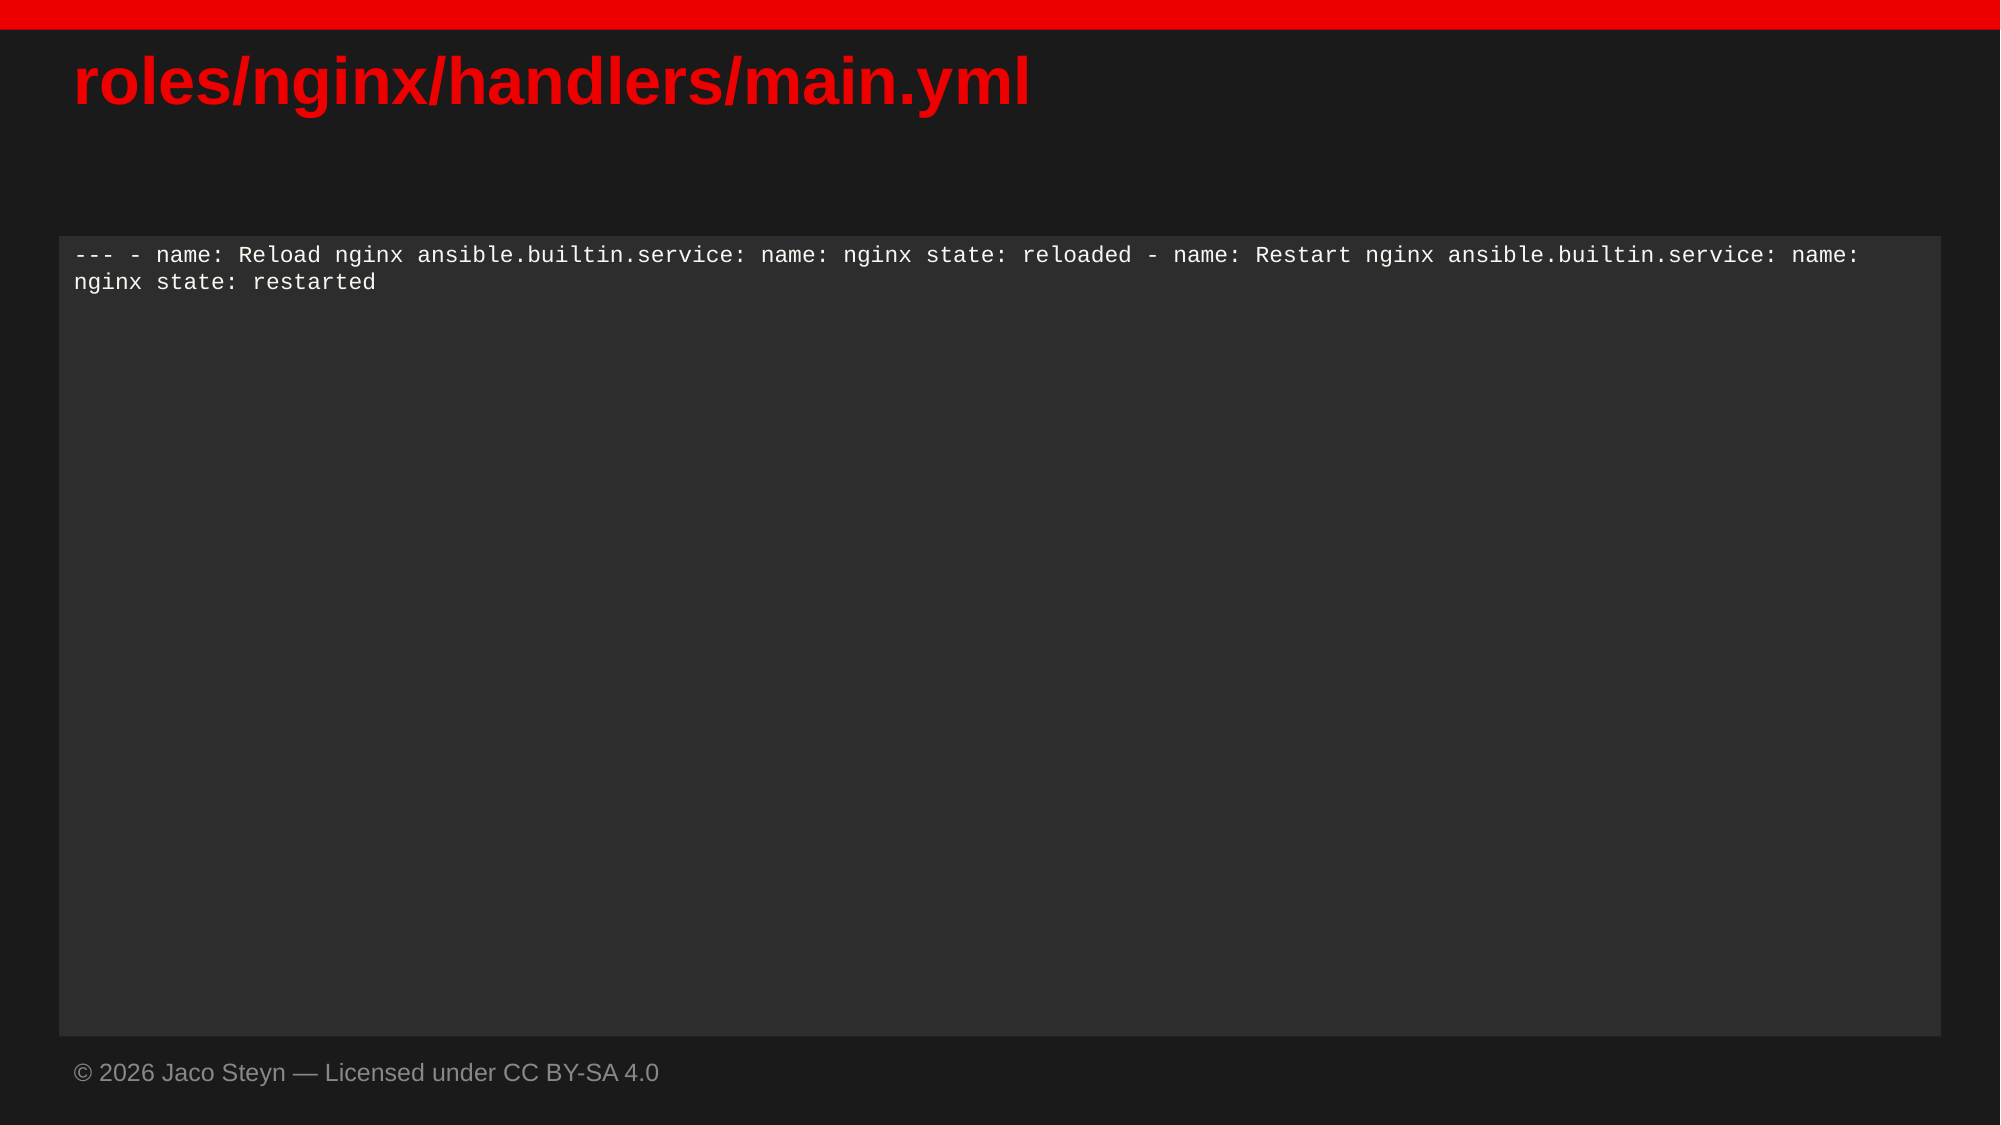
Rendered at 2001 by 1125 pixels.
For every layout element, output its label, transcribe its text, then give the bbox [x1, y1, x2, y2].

text_box [0, 0, 2001, 30]
text_box © 2026 Jaco Steyn — Licensed under CC BY-SA 4.0 [59, 1051, 1942, 1093]
text_box --- - name: Reload nginx ansible.builtin.service: name: nginx state: reloaded - name: Restart nginx ansible.builtin.service: name: nginx state: restarted [59, 236, 1942, 1037]
text_box roles/nginx/handlers/main.yml [59, 36, 1942, 208]
